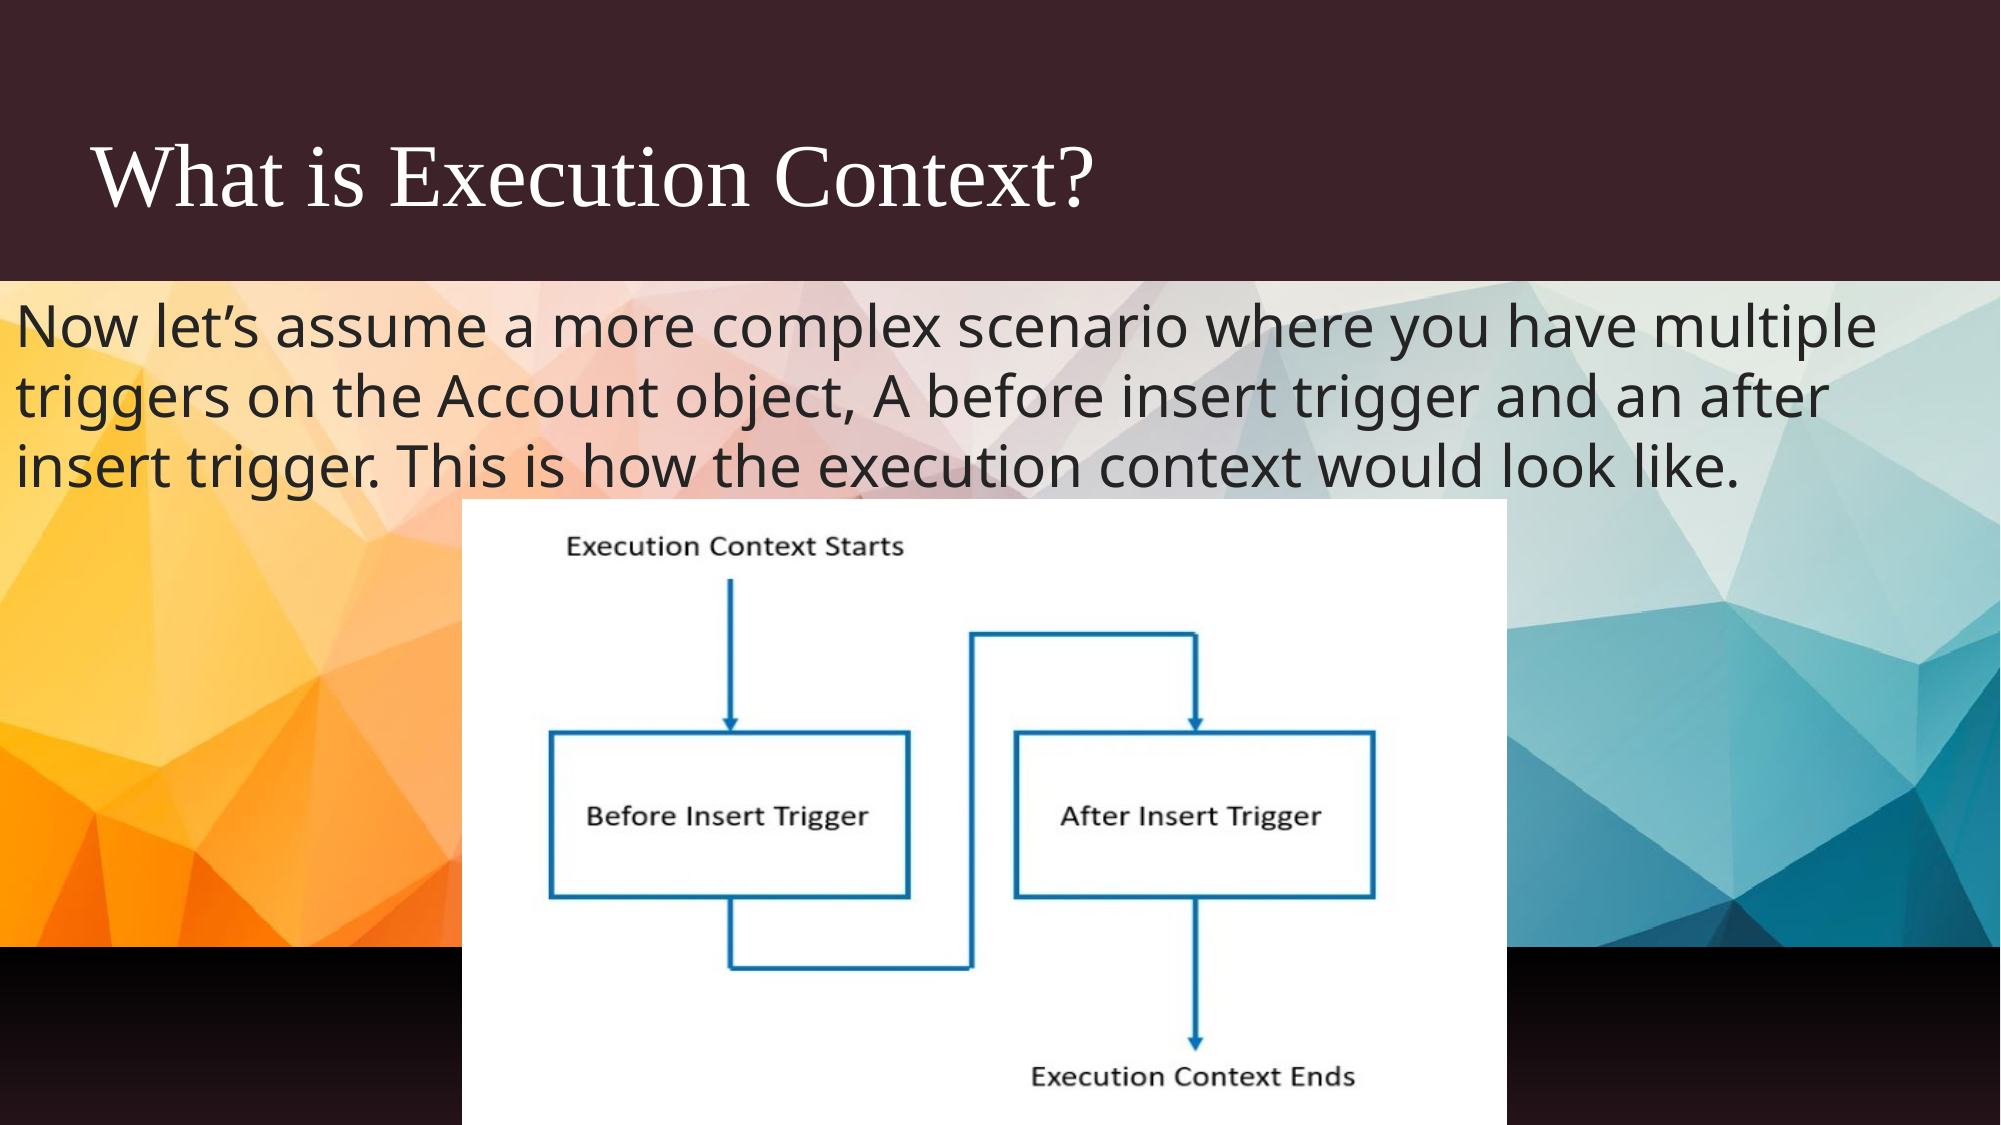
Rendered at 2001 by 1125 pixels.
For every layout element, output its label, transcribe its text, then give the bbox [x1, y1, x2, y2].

text_box [0, 947, 462, 1125]
title What is Execution Context? [90, 90, 1507, 252]
picture [0, 499, 2000, 1125]
text_box [0, 0, 2000, 281]
picture [1921, 851, 1926, 866]
text_box [1507, 947, 2000, 1125]
text_box Now let’s assume a more complex scenario where you have multiple triggers on the Account object, A before insert trigger and an after insert trigger. This is how the execution context would look like. [0, 281, 2000, 752]
